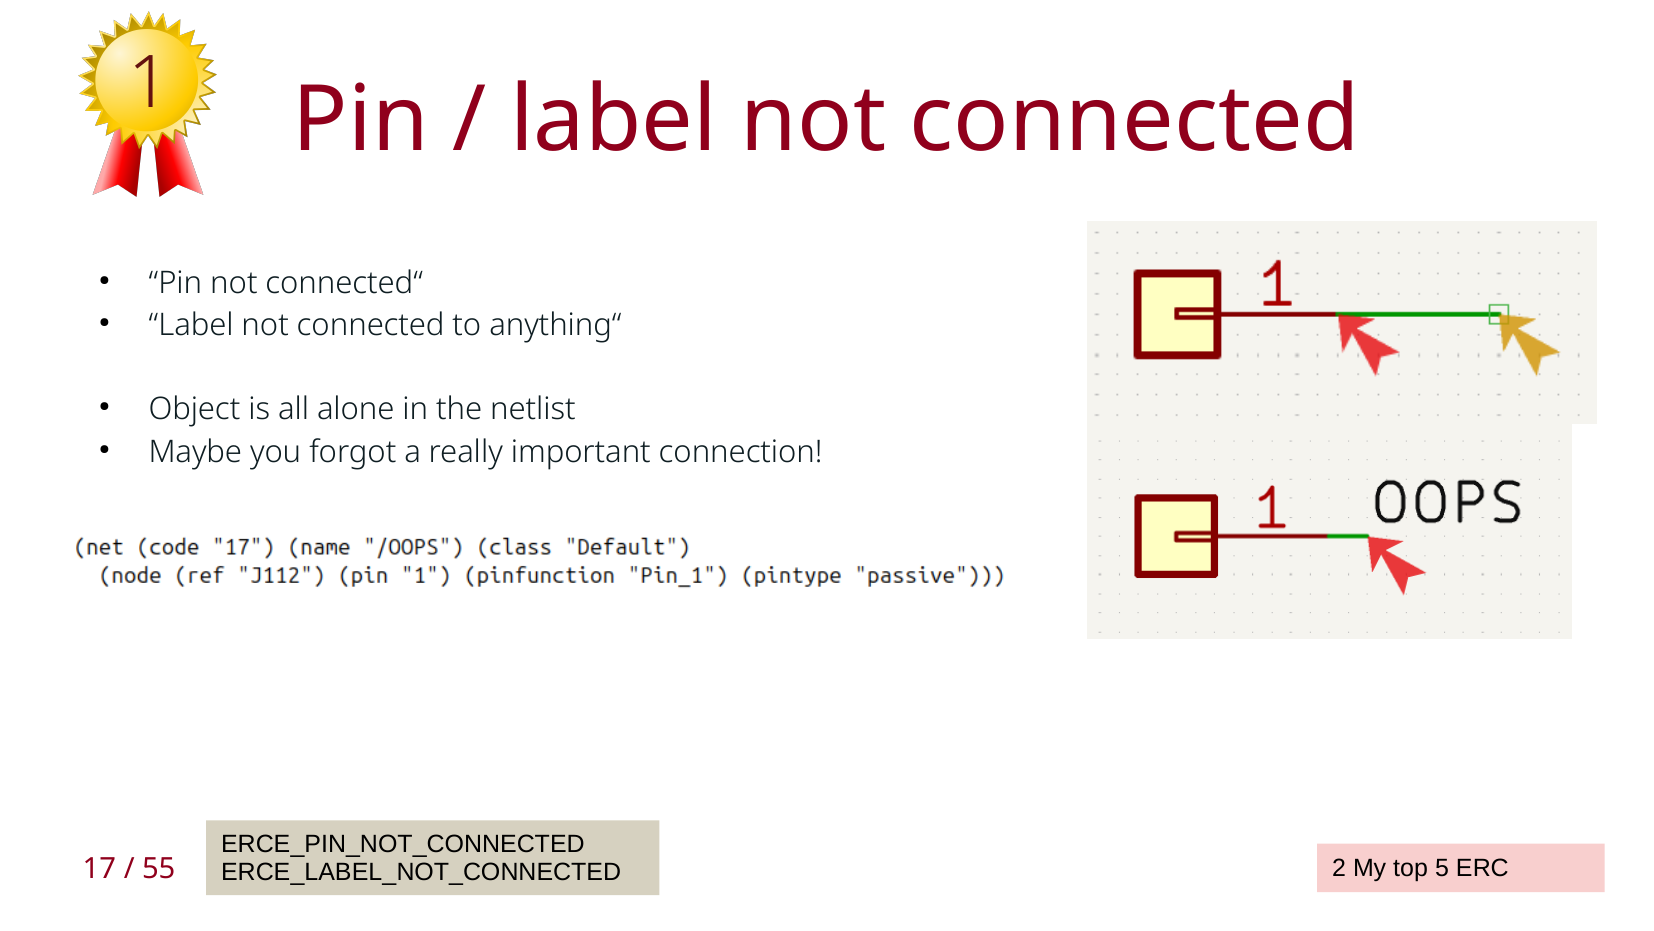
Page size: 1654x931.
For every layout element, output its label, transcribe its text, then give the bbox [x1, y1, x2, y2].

picture [78, 11, 217, 37]
text_box 2 My top 5 ERC [1317, 843, 1605, 893]
list “Pin not connected“ “Label not connected to anything“ Object is all alone in the netlist Maybe you forgot a really important connection! [82, 217, 1014, 474]
picture [1087, 221, 1597, 639]
list 1 [59, 29, 190, 129]
picture [78, 129, 217, 197]
title Pin / label not connected [82, 37, 1571, 193]
text_box ERCE_PIN_NOT_CONNECTED ERCE_LABEL_NOT_CONNECTED [206, 820, 660, 896]
picture [65, 534, 1036, 592]
